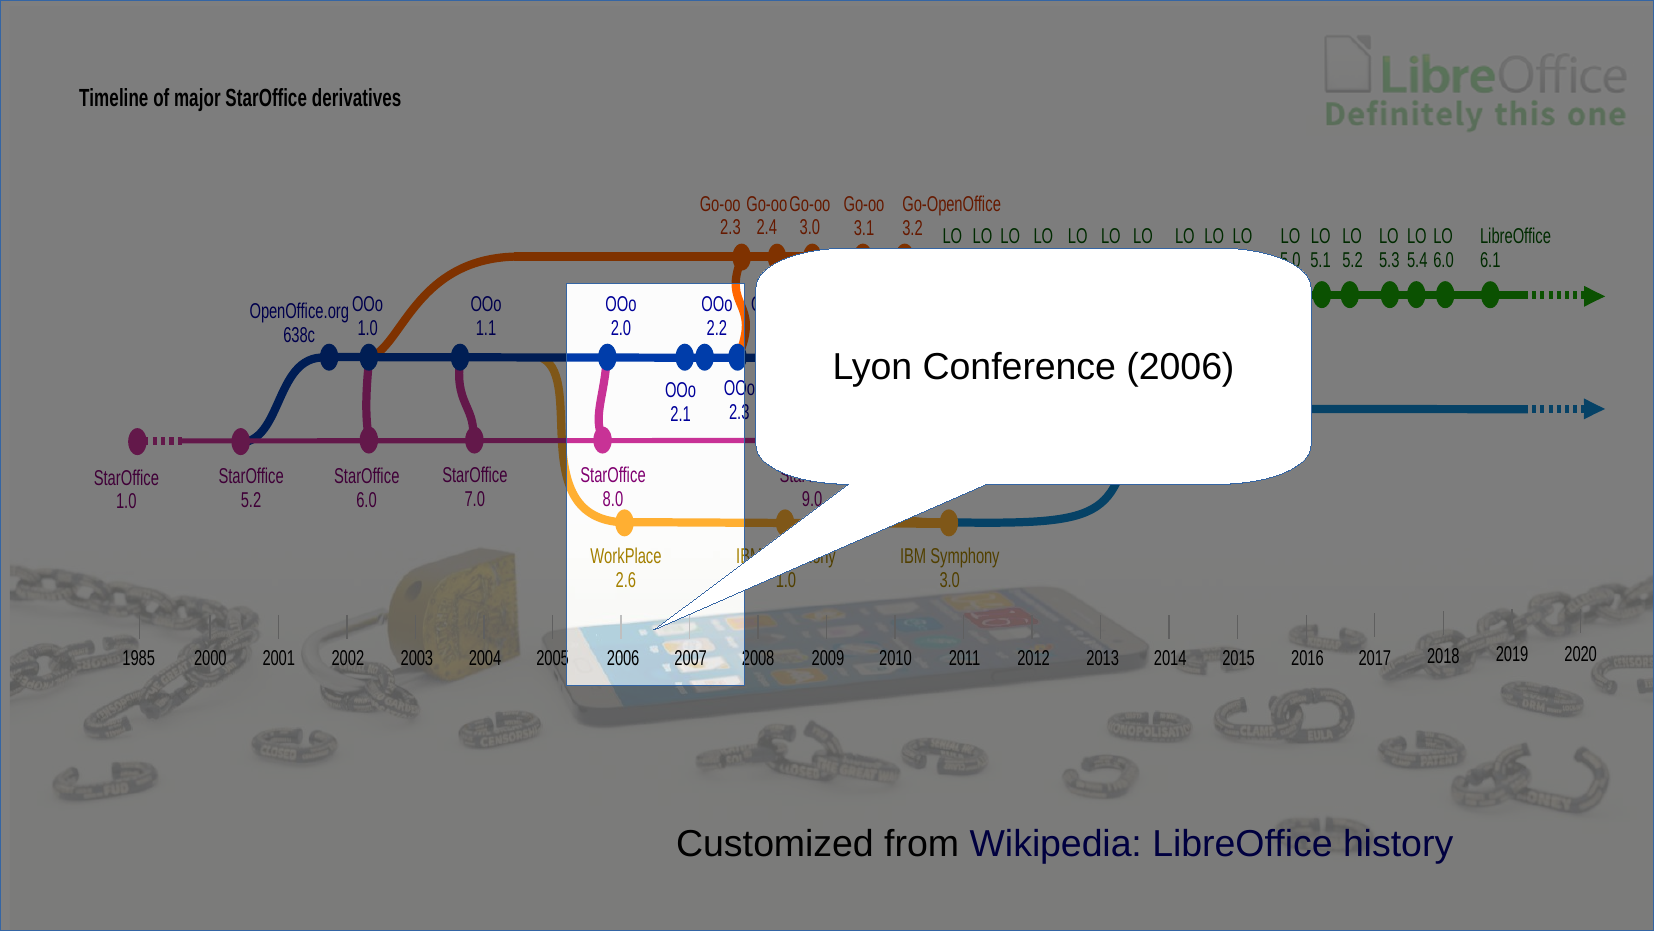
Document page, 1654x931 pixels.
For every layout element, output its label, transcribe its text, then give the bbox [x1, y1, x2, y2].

text_box [0, 0, 1654, 931]
text_box Lyon Conference (2006) [653, 248, 1312, 630]
picture [567, 284, 744, 685]
